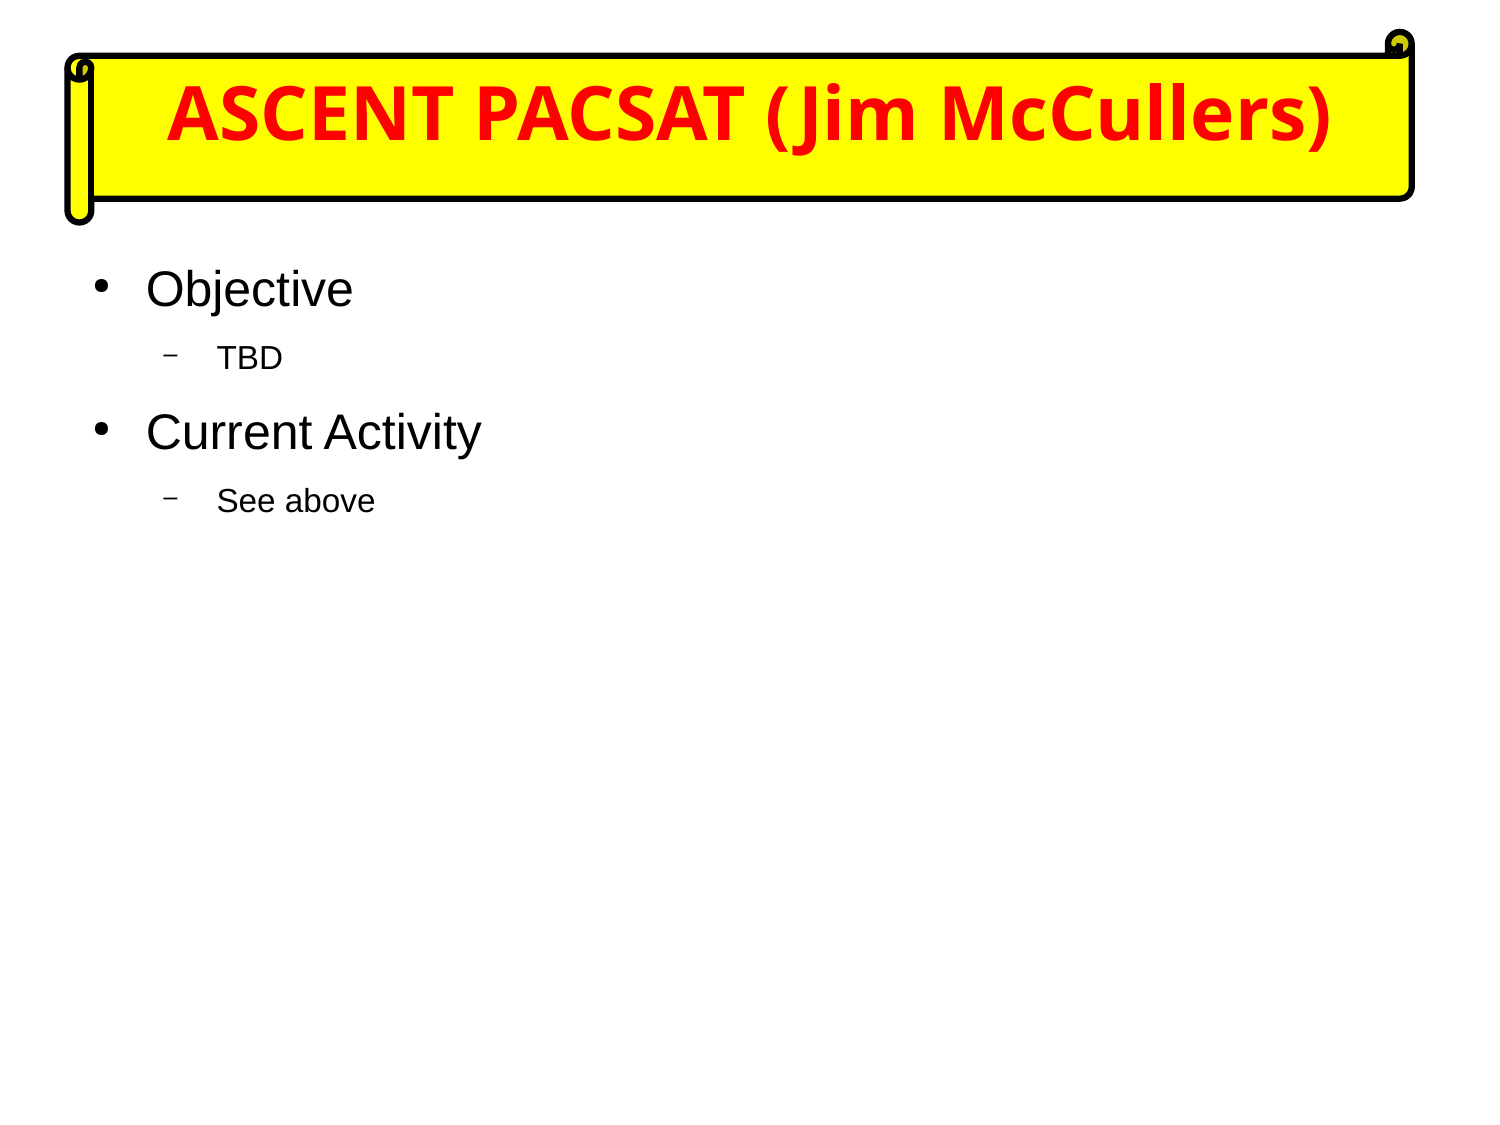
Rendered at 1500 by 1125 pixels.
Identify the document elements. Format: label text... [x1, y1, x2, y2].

text_box ASCENT PACSAT (Jim McCullers) [0, 58, 1500, 164]
text_box [67, 164, 1412, 223]
text_box [72, 31, 1412, 58]
list Objective TBD Current Activity See above [75, 263, 1425, 916]
